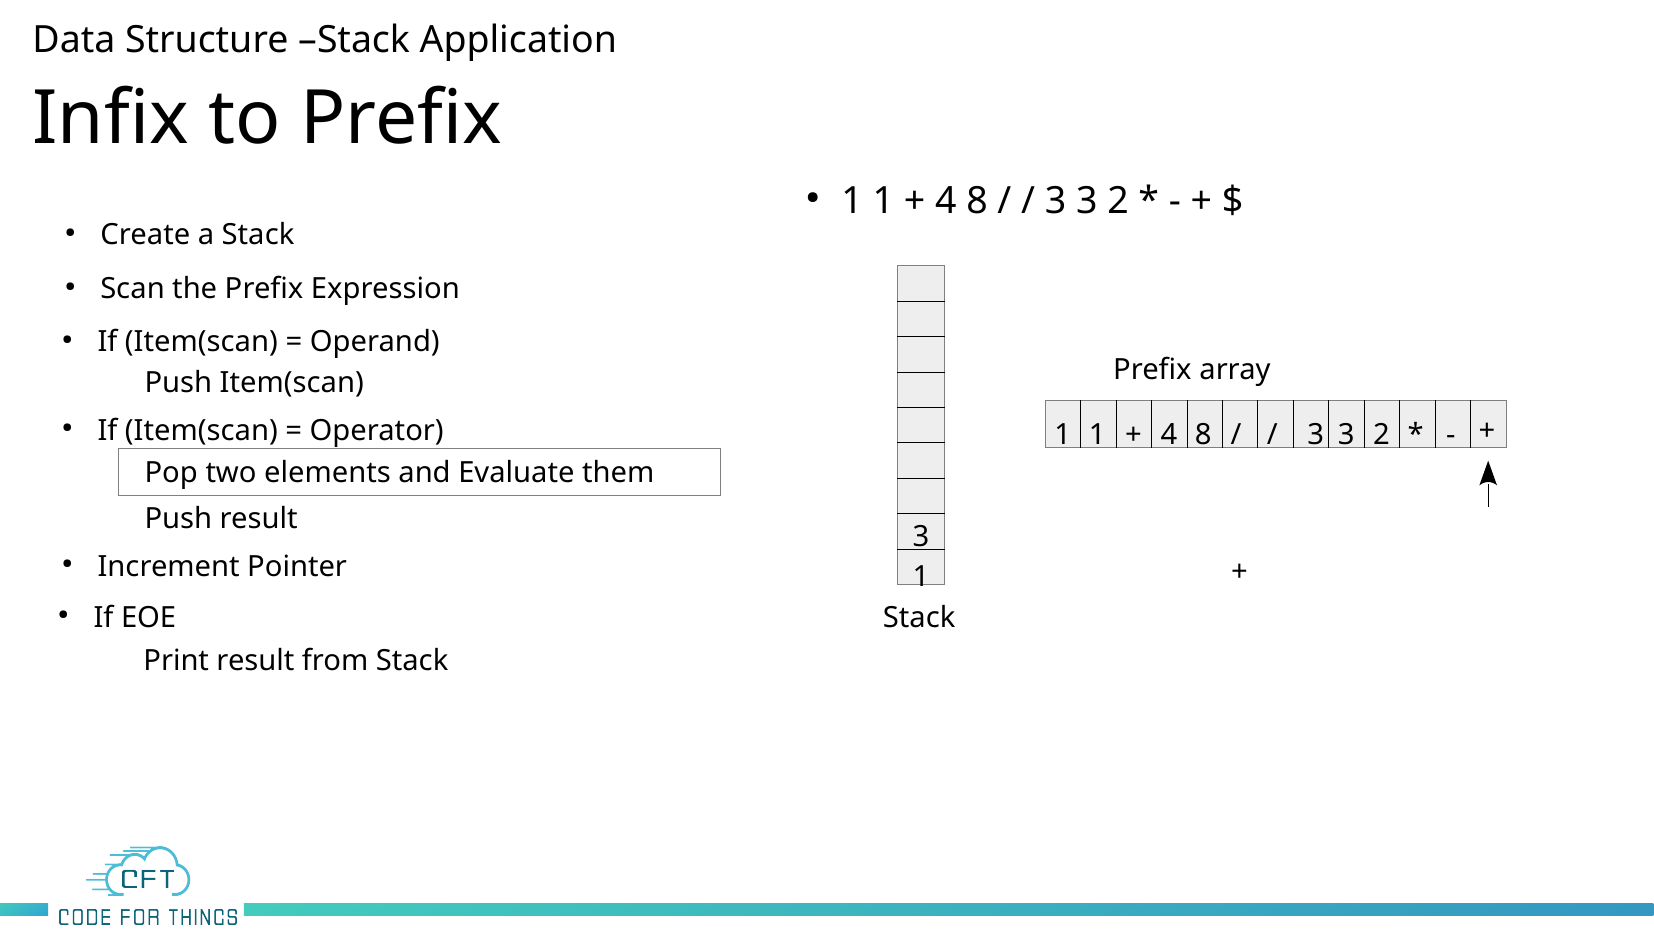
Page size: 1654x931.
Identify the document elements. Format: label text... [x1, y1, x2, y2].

text_box Push result [94, 490, 426, 550]
text_box [1365, 400, 1399, 406]
text_box * [1407, 406, 1431, 456]
text_box [897, 337, 945, 372]
text_box 1 [1039, 406, 1074, 456]
text_box / [1229, 406, 1252, 456]
text_box If (Item(scan) = Operand) [47, 312, 491, 373]
text_box Scan the Prefix Expression [50, 259, 537, 319]
text_box 1 [897, 558, 946, 597]
text_box 1 [1074, 406, 1123, 456]
text_box Pop two elements and Evaluate them [94, 443, 709, 502]
text_box [1045, 400, 1080, 406]
picture [59, 846, 237, 925]
text_box [897, 302, 945, 336]
text_box Increment Pointer [47, 537, 621, 597]
text_box [1436, 400, 1470, 406]
text_box Push Item(scan) [94, 373, 426, 401]
text_box [897, 265, 945, 301]
text_box If EOE [43, 588, 375, 638]
text_box [897, 479, 945, 507]
text_box [1117, 400, 1151, 406]
text_box 3 [1292, 406, 1341, 456]
text_box Create a Stack [50, 206, 355, 266]
text_box 2 [1372, 406, 1407, 456]
text_box [709, 448, 721, 496]
text_box 3 [897, 507, 947, 558]
text_box + [1216, 543, 1271, 593]
text_box [1258, 400, 1293, 406]
text_box Print result from Stack [93, 631, 615, 691]
text_box 1 1 + 4 8 / / 3 3 2 * - + $ [791, 165, 1377, 225]
text_box [1081, 400, 1116, 406]
text_box - [1431, 406, 1472, 456]
text_box Stack [868, 588, 979, 638]
text_box 4 [1145, 406, 1180, 456]
text_box [1152, 400, 1187, 406]
text_box [897, 443, 945, 478]
text_box If (Item(scan) = Operator) [47, 401, 496, 461]
text_box [1223, 400, 1257, 406]
text_box 3 [1341, 406, 1372, 456]
text_box [1188, 400, 1222, 406]
text_box [1400, 400, 1435, 406]
text_box [1329, 400, 1364, 406]
text_box [897, 373, 945, 407]
text_box [897, 408, 945, 442]
text_box + [1123, 406, 1145, 456]
text_box 8 [1180, 406, 1229, 456]
text_box Prefix array [1098, 341, 1312, 391]
text_box + [1463, 402, 1518, 452]
text_box / [1252, 406, 1292, 456]
text_box [1294, 400, 1328, 406]
title Data Structure –Stack Application Infix to Prefix [32, 12, 1536, 166]
